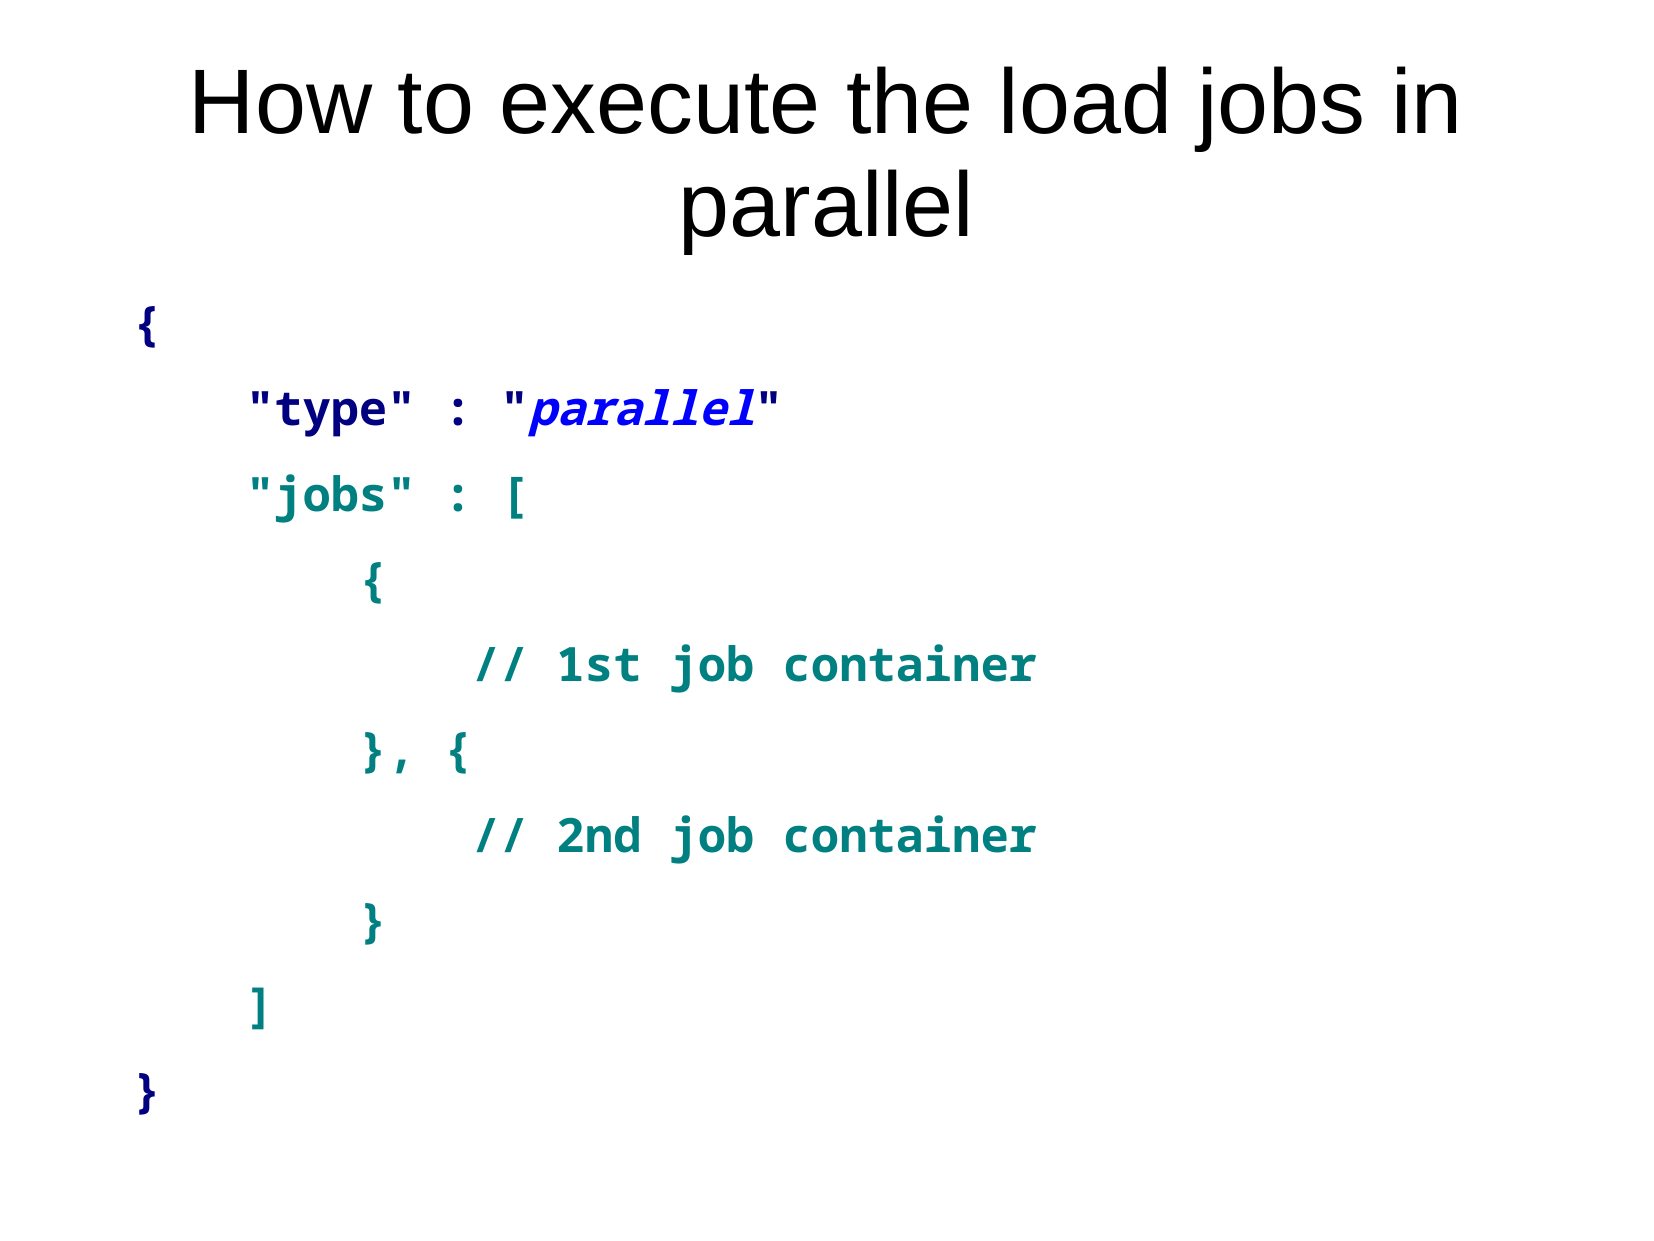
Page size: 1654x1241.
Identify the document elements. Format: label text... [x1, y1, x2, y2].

title How to execute the load jobs in parallel [82, 26, 1571, 280]
list { "type" : "parallel" "jobs" : [ { // 1st job container }, { // 2nd job container } ] } [82, 290, 1571, 1134]
